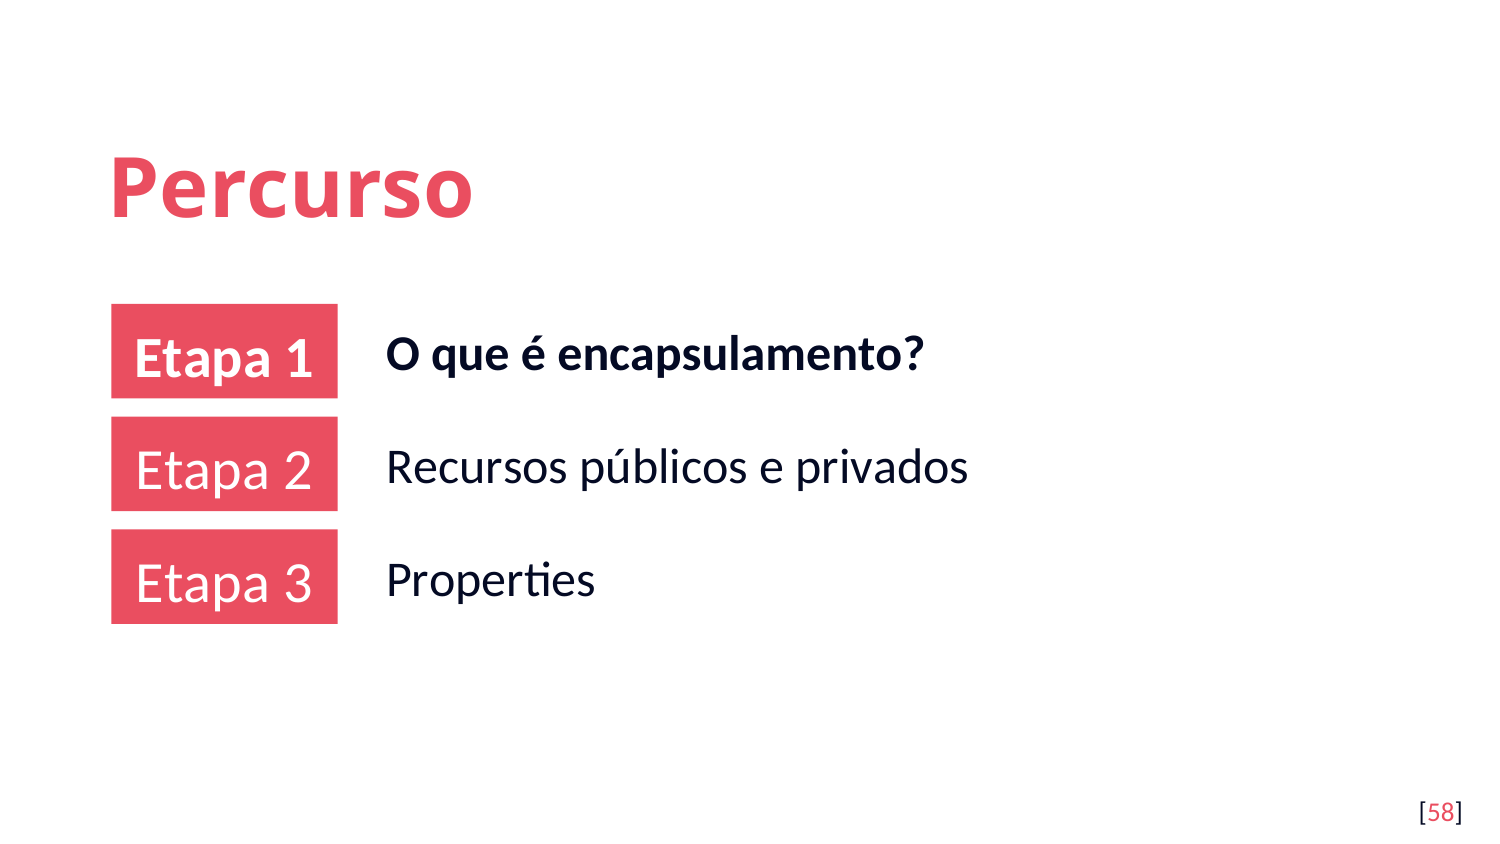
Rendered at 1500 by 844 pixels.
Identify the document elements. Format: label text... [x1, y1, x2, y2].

text_box Etapa 3 [111, 529, 338, 624]
text_box Etapa 1 [111, 303, 338, 399]
text_box Percurso [92, 104, 1309, 243]
text_box Properties [371, 539, 1384, 615]
slide_number [58] [1403, 779, 1494, 844]
text_box O que é encapsulamento? [371, 313, 1384, 389]
text_box Recursos públicos e privados [371, 426, 1384, 502]
text_box Etapa 2 [111, 416, 338, 512]
